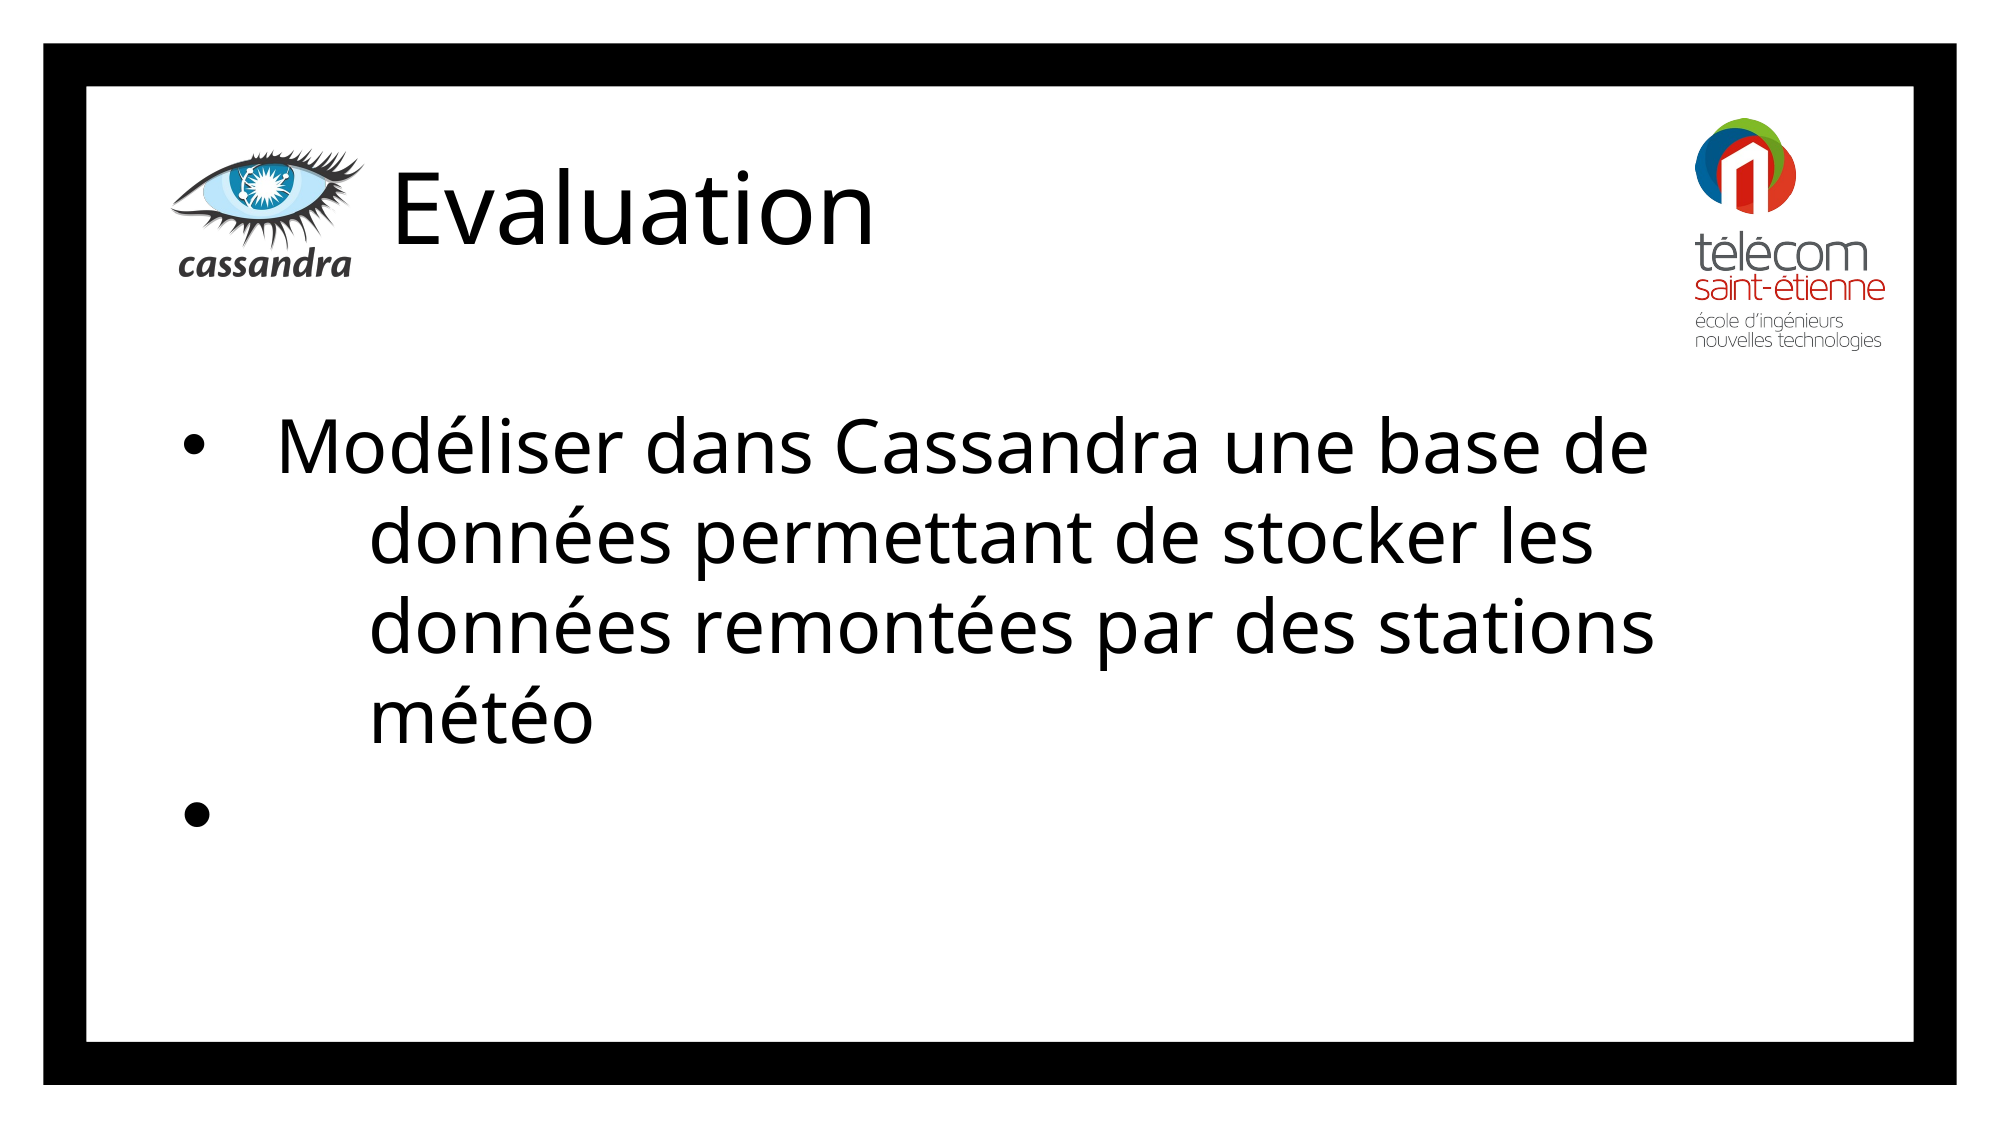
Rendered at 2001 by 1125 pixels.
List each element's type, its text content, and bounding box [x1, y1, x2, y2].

text_box Modéliser dans Cassandra une base de données permettant de stocker les données remontées par des stations météo [166, 391, 1849, 927]
picture [1695, 118, 1885, 351]
picture [1715, 134, 1730, 138]
picture [166, 144, 368, 280]
title Evaluation [369, 138, 1849, 304]
